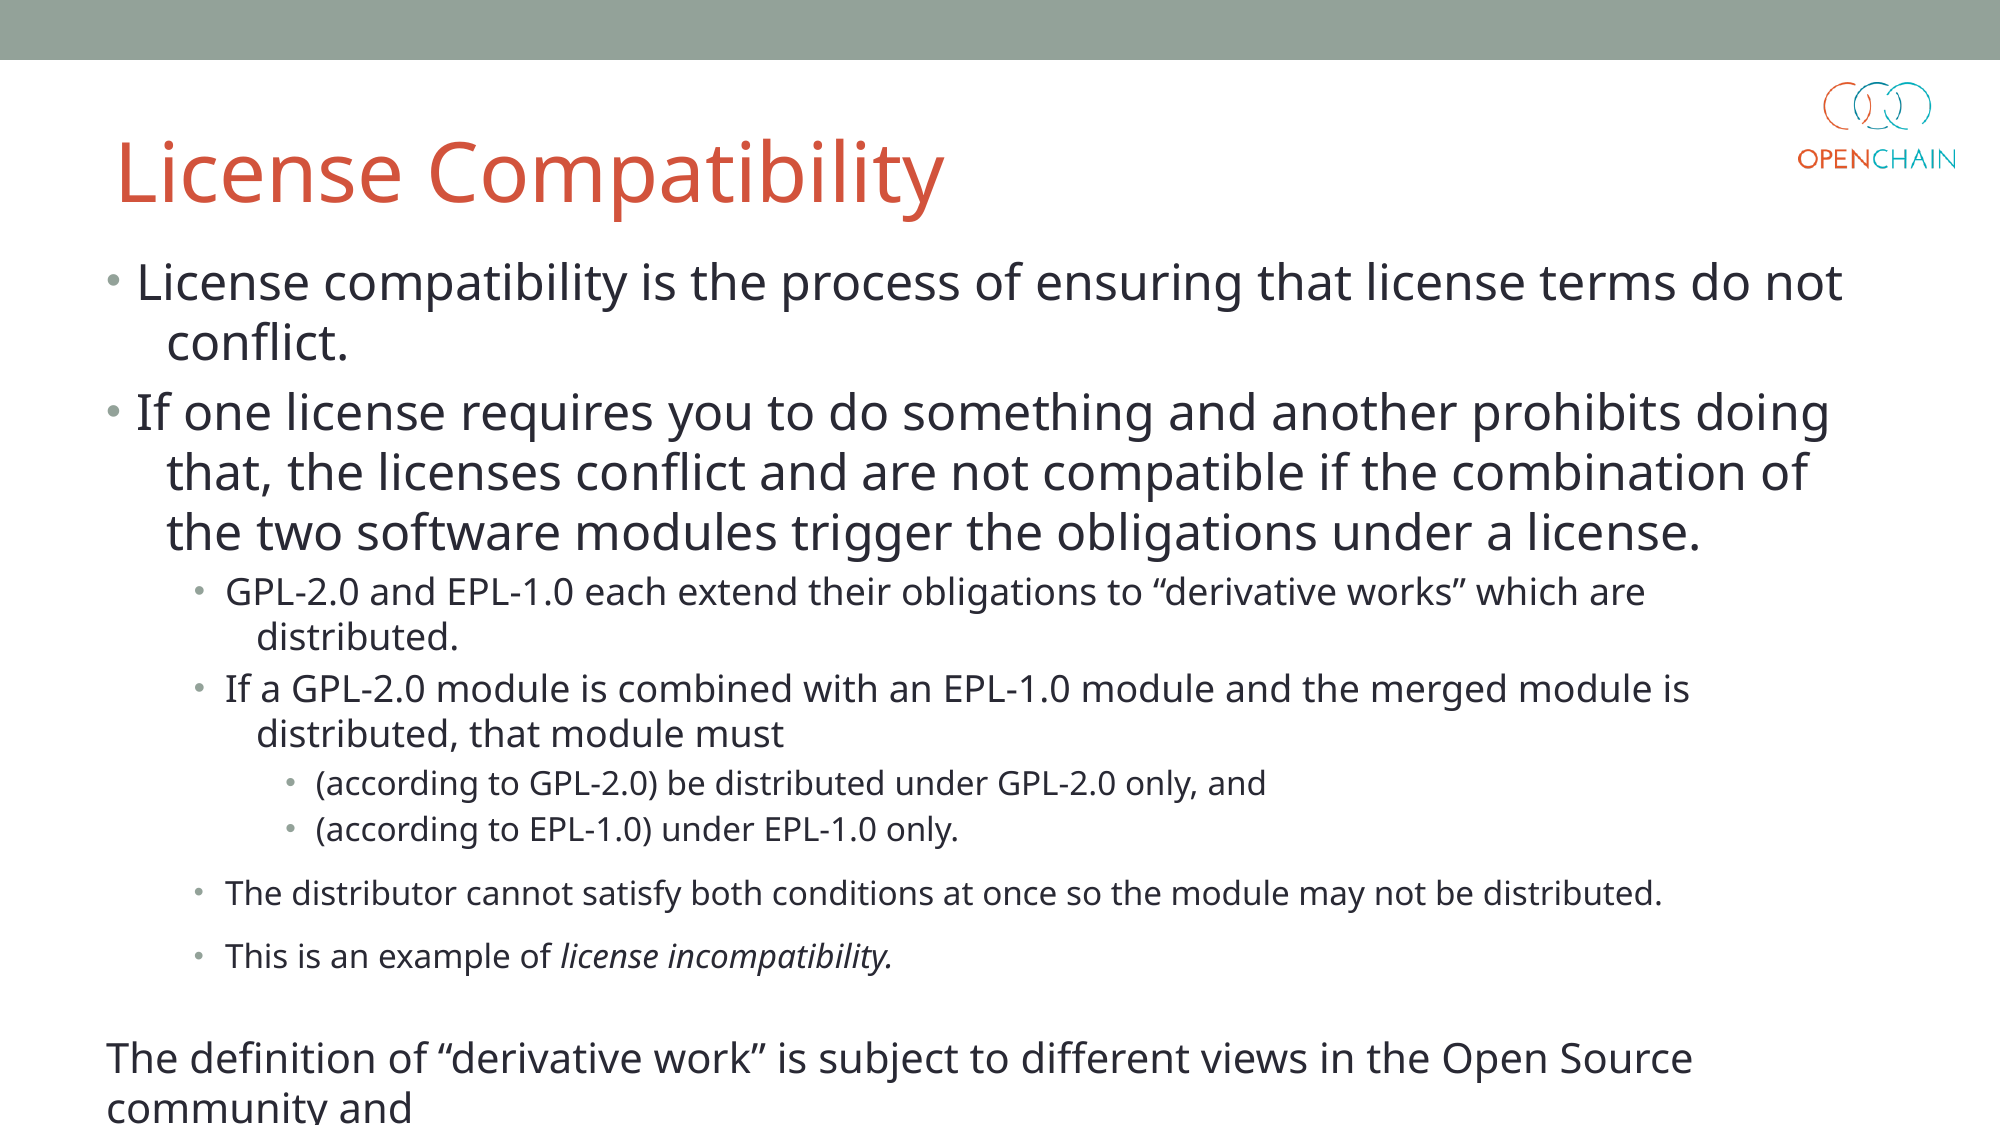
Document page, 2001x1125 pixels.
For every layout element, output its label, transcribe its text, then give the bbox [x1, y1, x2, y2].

text_box License compatibility is the process of ensuring that license terms do not conflict. If one license requires you to do something and another prohibits doing that, the licenses conflict and are not compatible if the combination of the two software modules trigger the obligations under a license. GPL-2.0 and EPL-1.0 each extend their obligations to “derivative works” which are distributed. If a GPL-2.0 module is combined with an EPL-1.0 module and the merged module is distributed, that module must (according to GPL-2.0) be distributed under GPL-2.0 only, and (according to EPL-1.0) under EPL-1.0 only. The distributor cannot satisfy both conditions at once so the module may not be distributed. This is an example of license incompatibility. The definition of “derivative work” is subject to different views in the Open Source community and its interpretation in law is likely to vary from jurisdiction to jurisdiction. [91, 243, 1862, 1092]
text_box License Compatibility [100, 88, 1900, 250]
